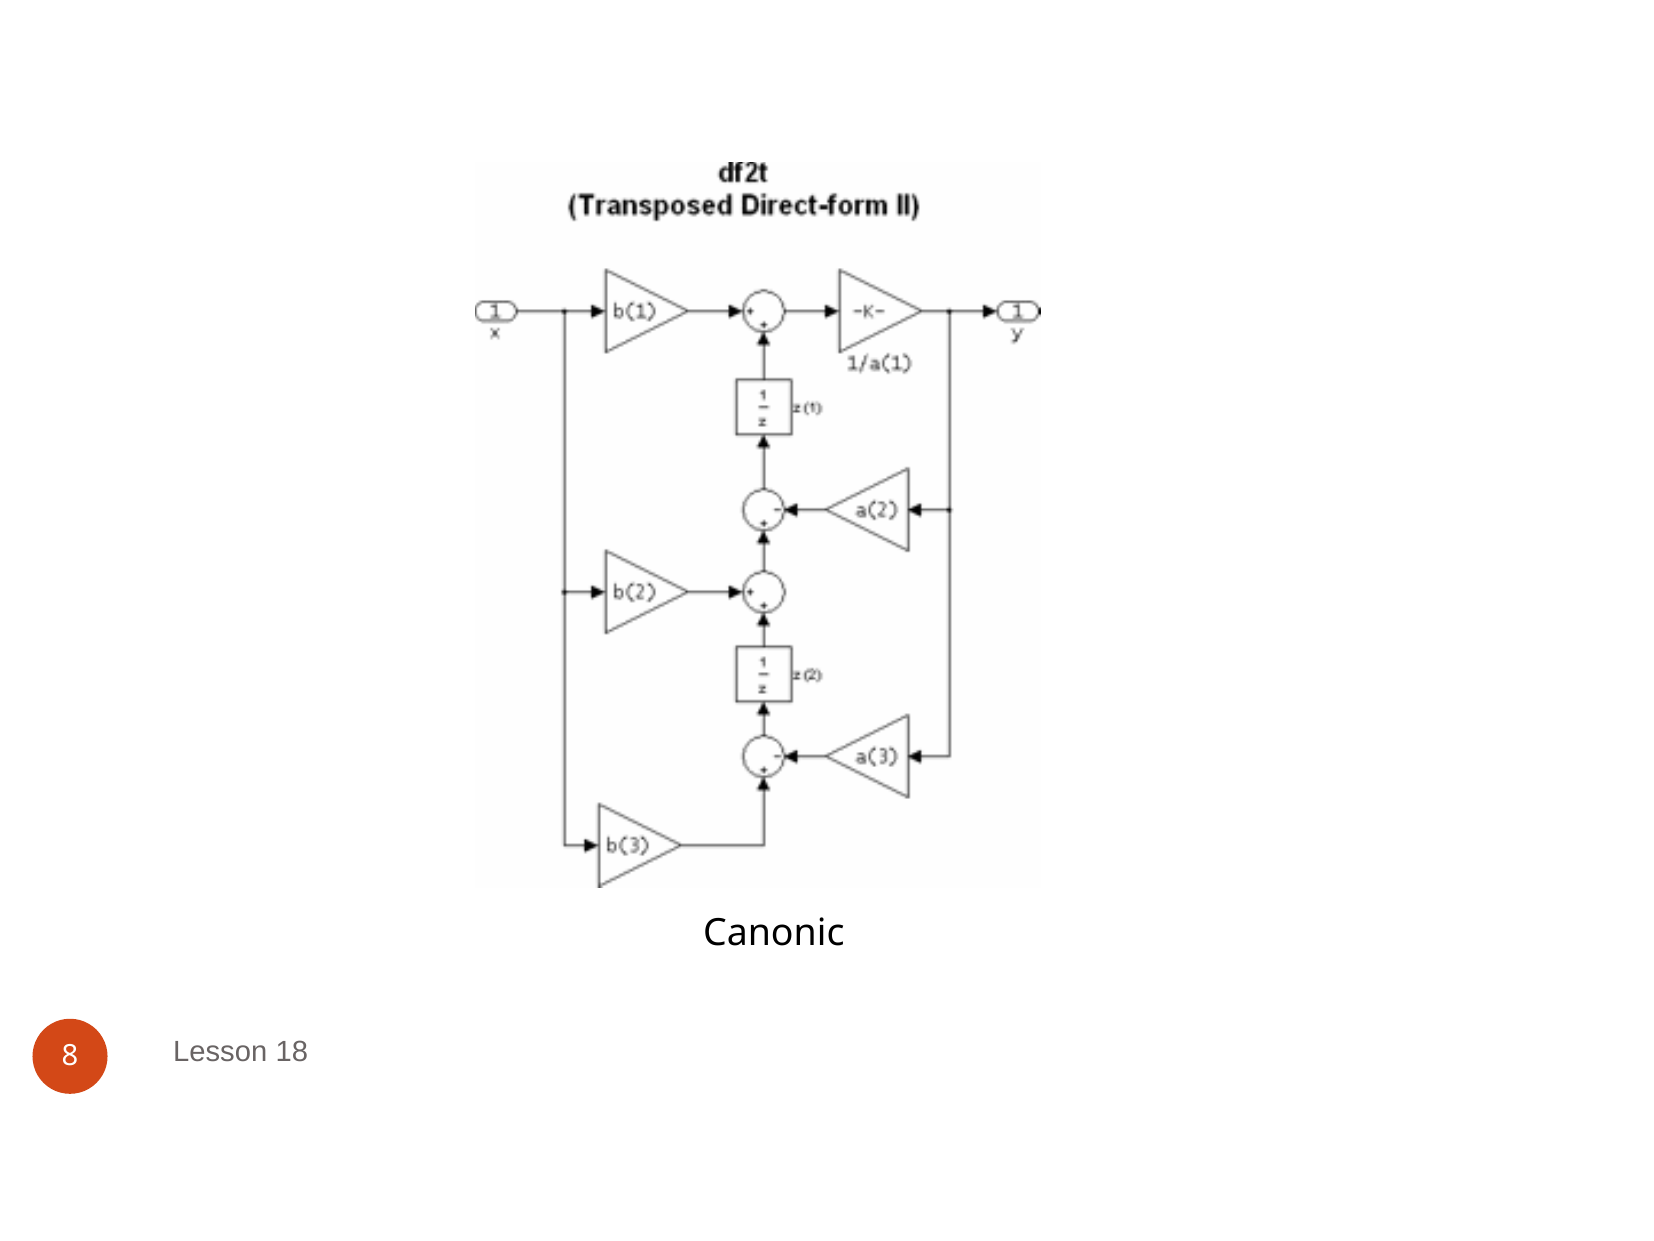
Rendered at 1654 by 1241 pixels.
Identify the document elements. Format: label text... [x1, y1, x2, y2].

picture [475, 162, 1041, 888]
text_box Lesson 18 [158, 1012, 809, 1088]
text_box <number> [32, 1018, 108, 1094]
text_box Canonic [688, 899, 860, 961]
